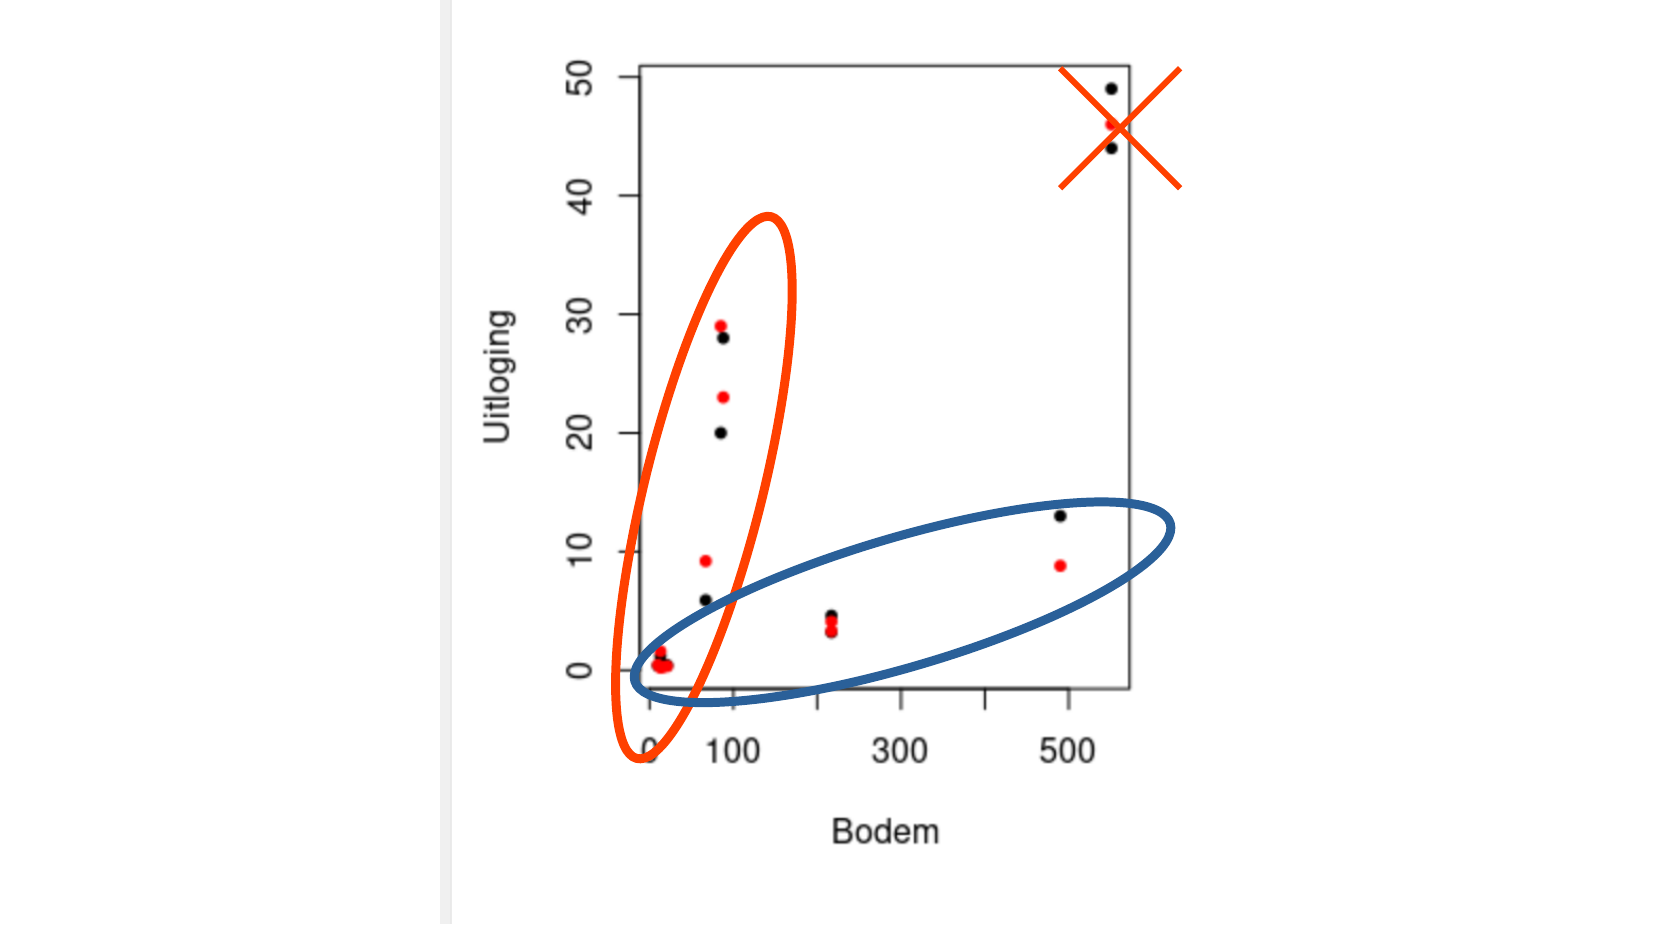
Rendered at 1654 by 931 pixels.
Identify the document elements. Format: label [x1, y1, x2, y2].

picture [440, 0, 1212, 924]
